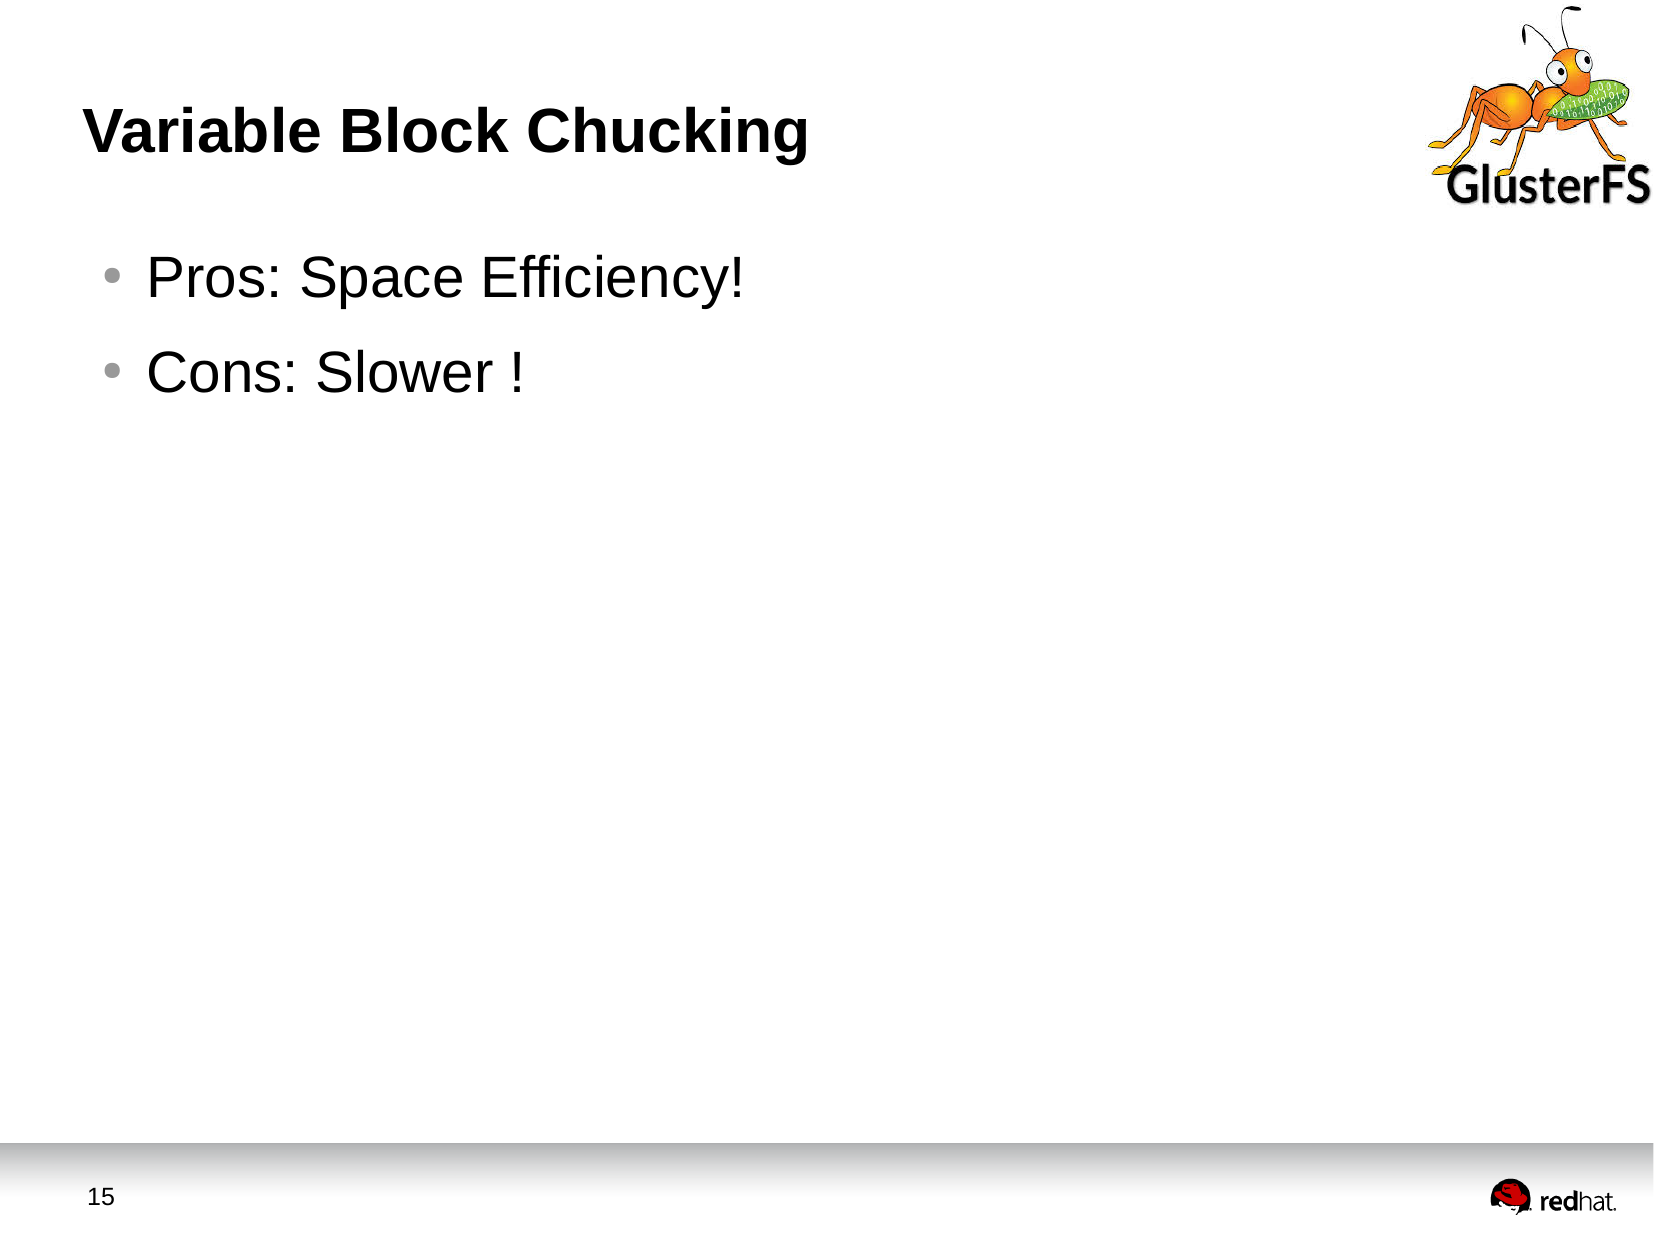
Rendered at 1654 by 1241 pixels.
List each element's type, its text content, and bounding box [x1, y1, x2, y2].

picture [0, 1143, 1654, 1241]
list Pros: Space Efficiency! Cons: Slower ! [86, 244, 1576, 1039]
title Variable Block Chucking [82, 37, 1426, 226]
picture [1425, 4, 1653, 208]
